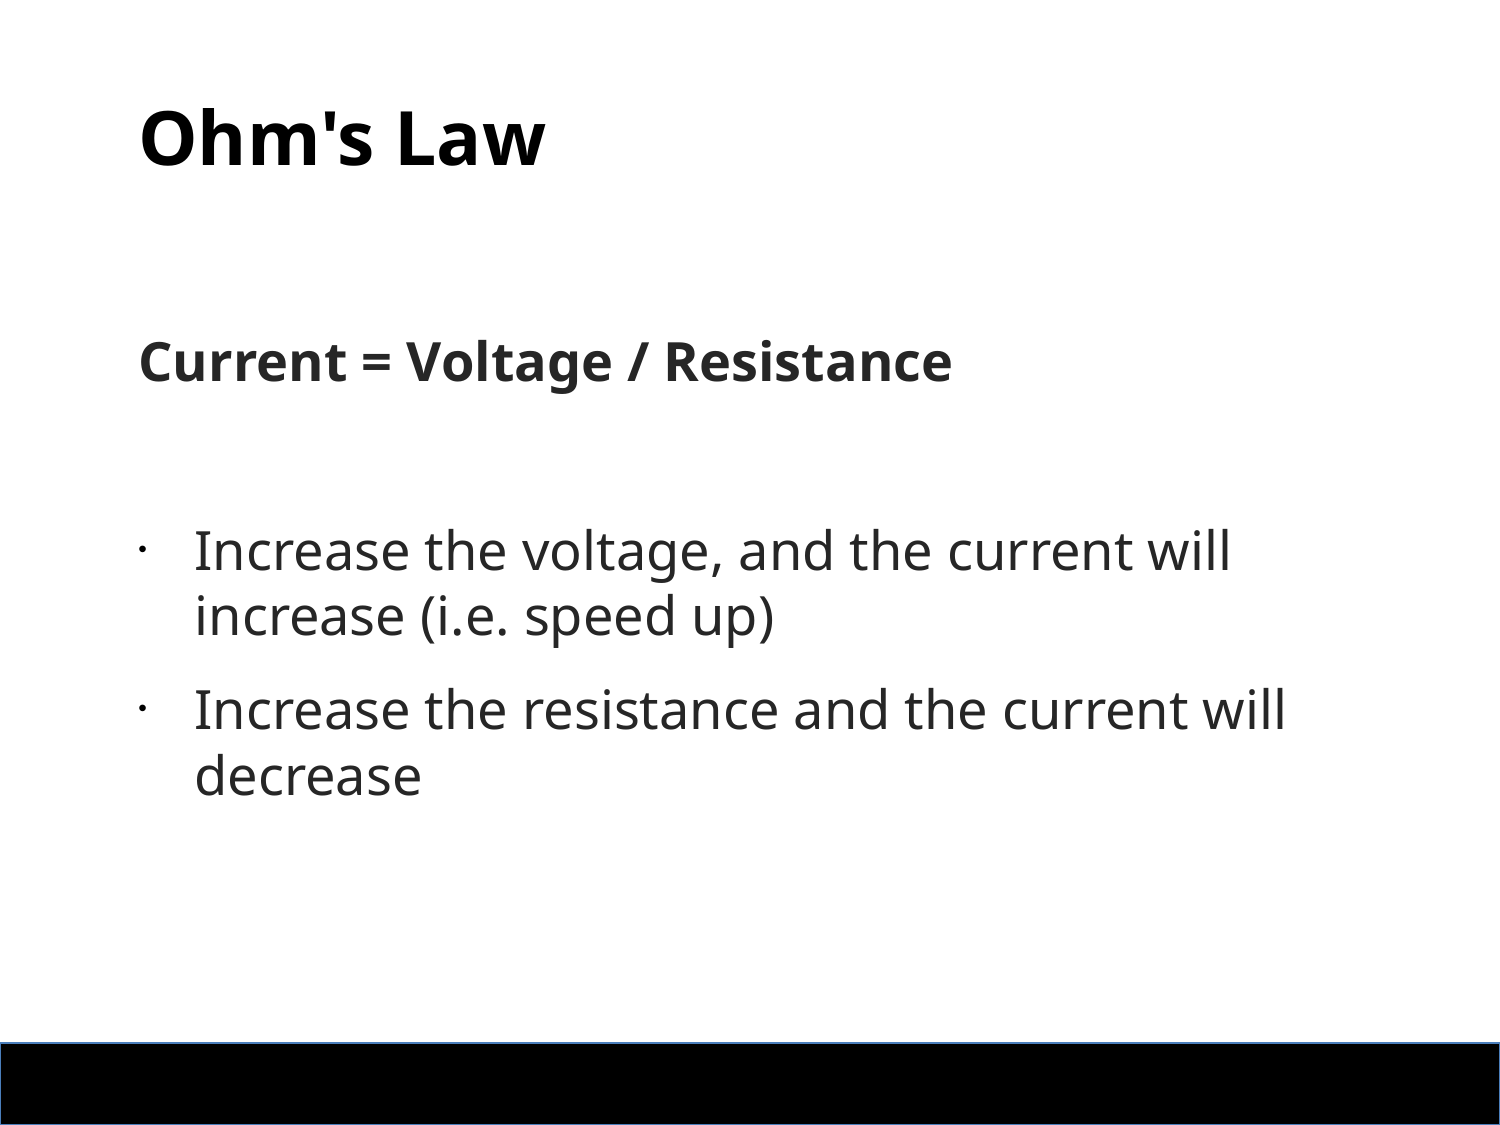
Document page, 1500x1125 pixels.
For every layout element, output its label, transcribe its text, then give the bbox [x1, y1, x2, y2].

list Current = Voltage / Resistance Increase the voltage, and the current will increase (i.e. speed up) Increase the resistance and the current will decrease [123, 225, 1383, 1005]
title Ohm's Law [123, 82, 1383, 174]
